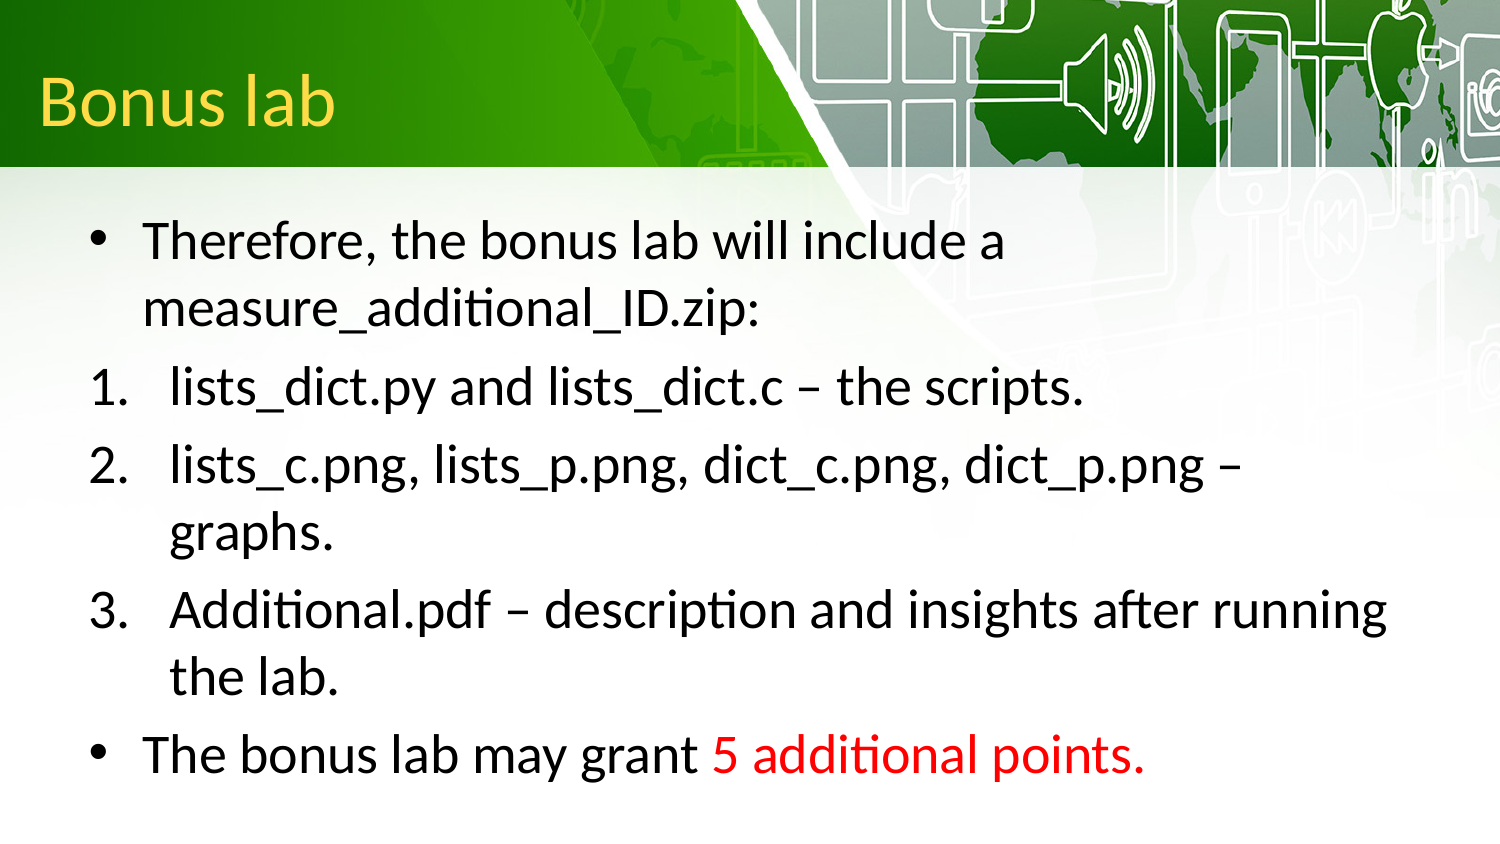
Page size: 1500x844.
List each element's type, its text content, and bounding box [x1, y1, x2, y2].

list Therefore, the bonus lab will include a measure_additional_ID.zip: lists_dict.py and lists_dict.c – the scripts. lists_c.png, lists_p.png, dict_c.png, dict_p.png – graphs. Additional.pdf – description and insights after running the lab. The bonus lab may grant 5 additional points. [73, 196, 1427, 798]
title Bonus lab [23, 21, 1352, 172]
picture [0, 0, 1500, 844]
